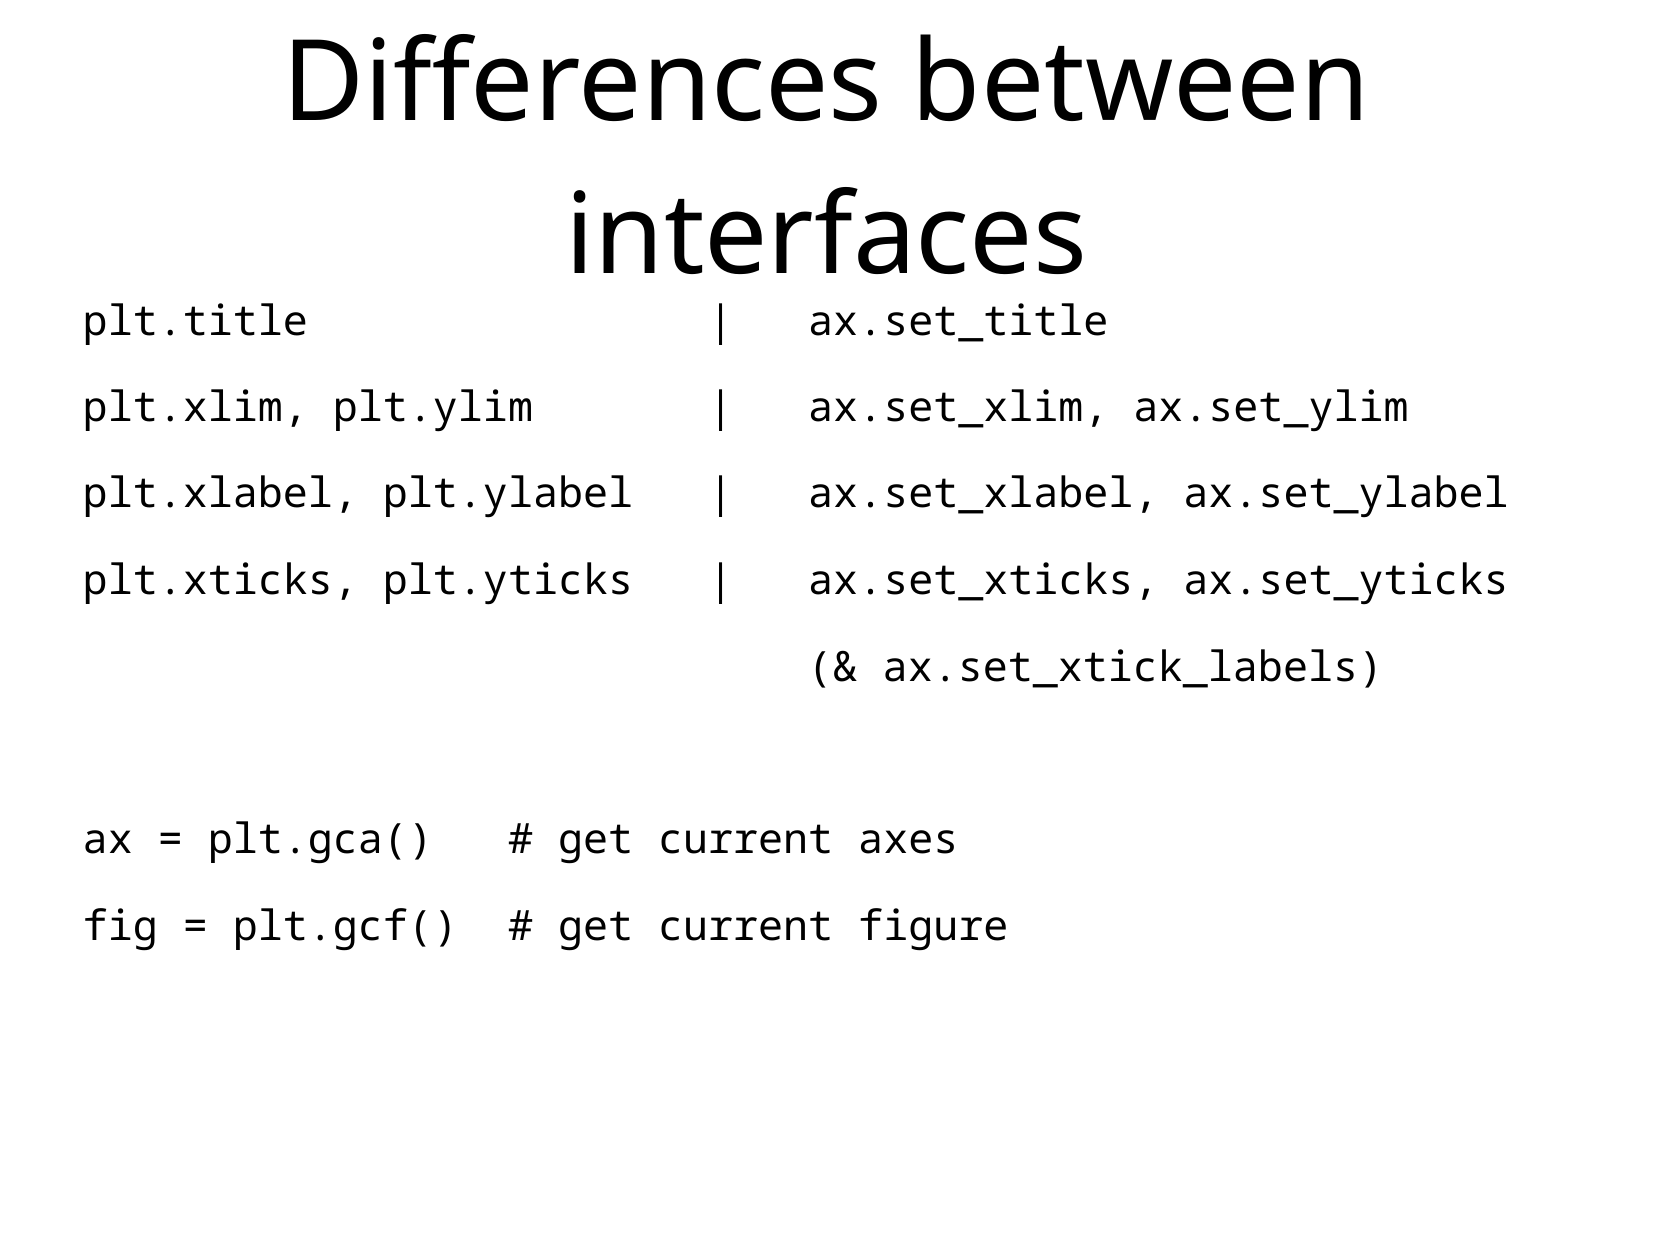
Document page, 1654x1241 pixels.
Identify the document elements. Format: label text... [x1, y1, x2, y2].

title Differences between interfaces [82, 49, 1571, 257]
list plt.title | ax.set_title plt.xlim, plt.ylim | ax.set_xlim, ax.set_ylim plt.xlabel, plt.ylabel | ax.set_xlabel, ax.set_ylabel plt.xticks, plt.yticks | ax.set_xticks, ax.set_yticks (& ax.set_xtick_labels) ax = plt.gca() # get current axes fig = plt.gcf() # get current figure [82, 290, 1571, 1010]
